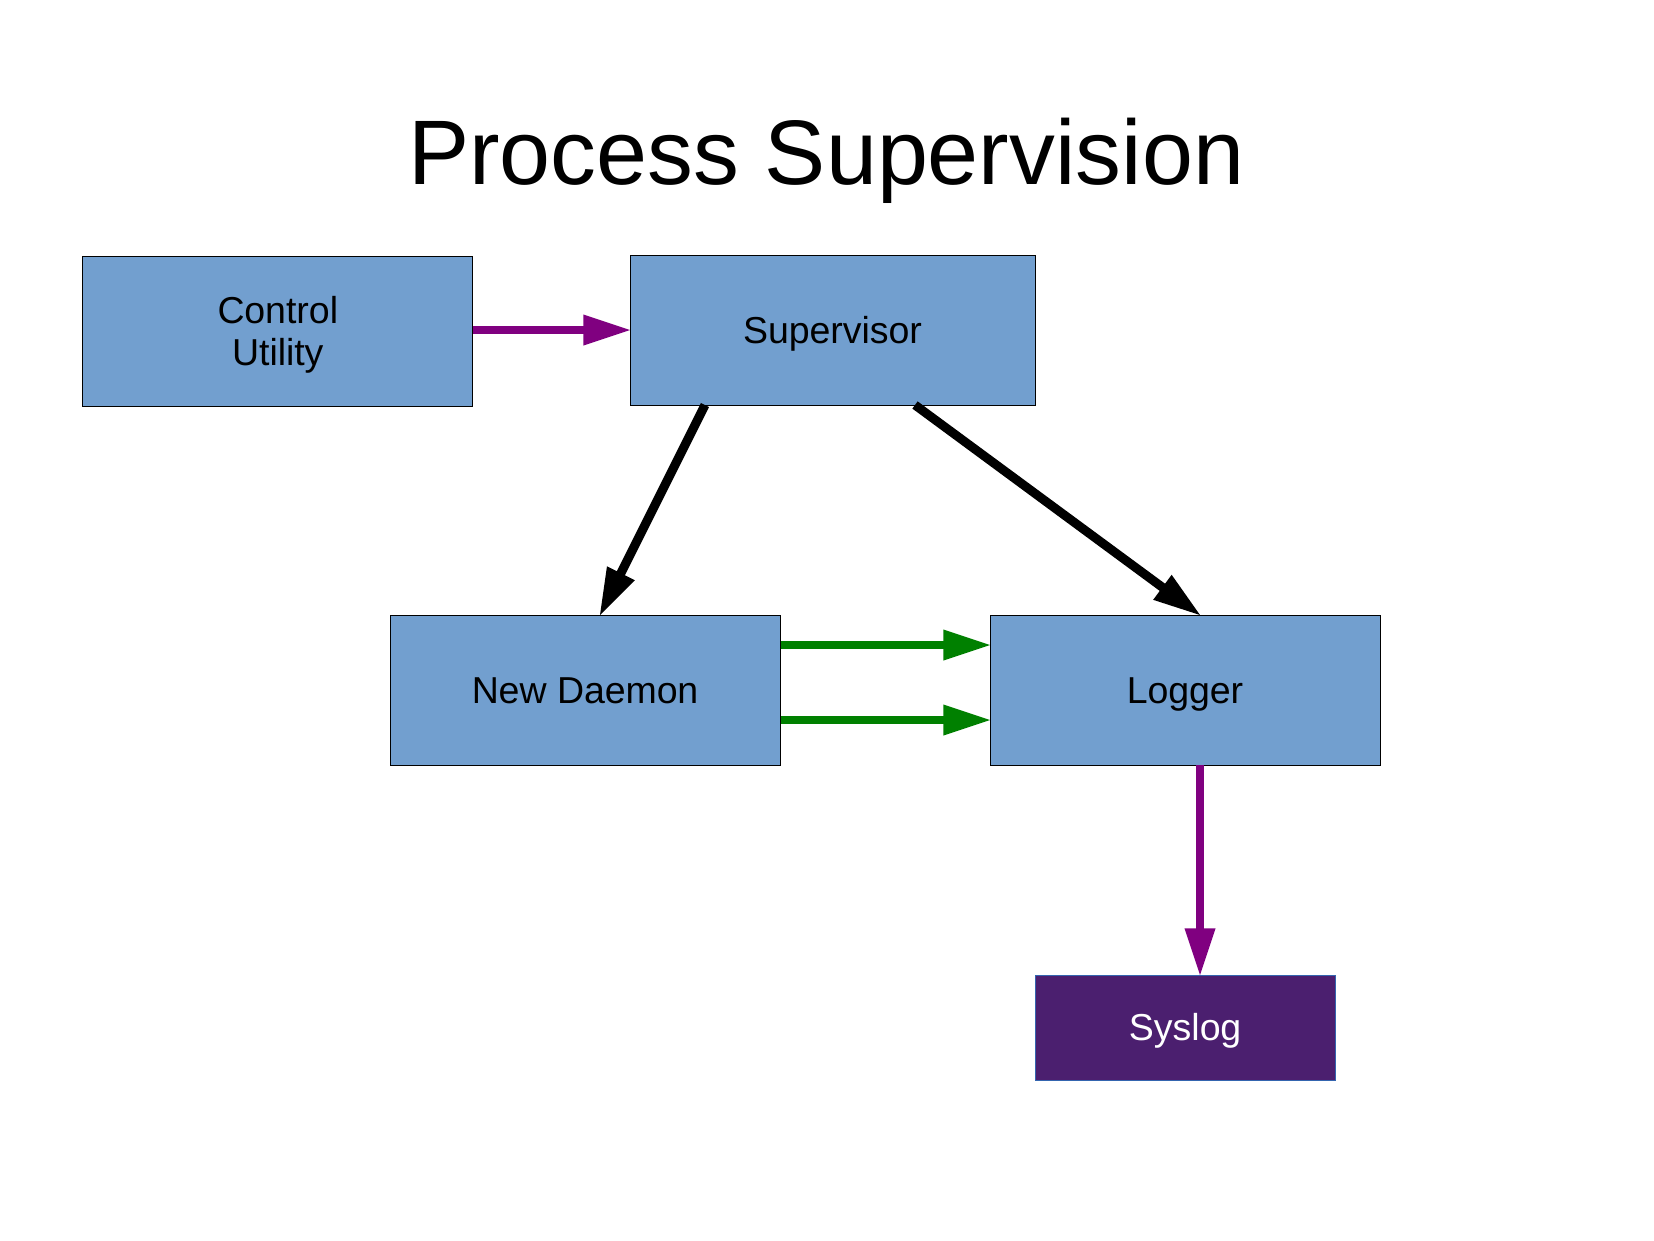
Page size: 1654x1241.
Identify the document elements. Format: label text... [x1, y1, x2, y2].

text_box Supervisor [630, 257, 1036, 406]
text_box Syslog [1035, 975, 1336, 1081]
text_box New Daemon [390, 615, 781, 766]
text_box Control Utility [82, 256, 473, 407]
title Process Supervision [82, 49, 1571, 257]
text_box Logger [990, 615, 1381, 766]
